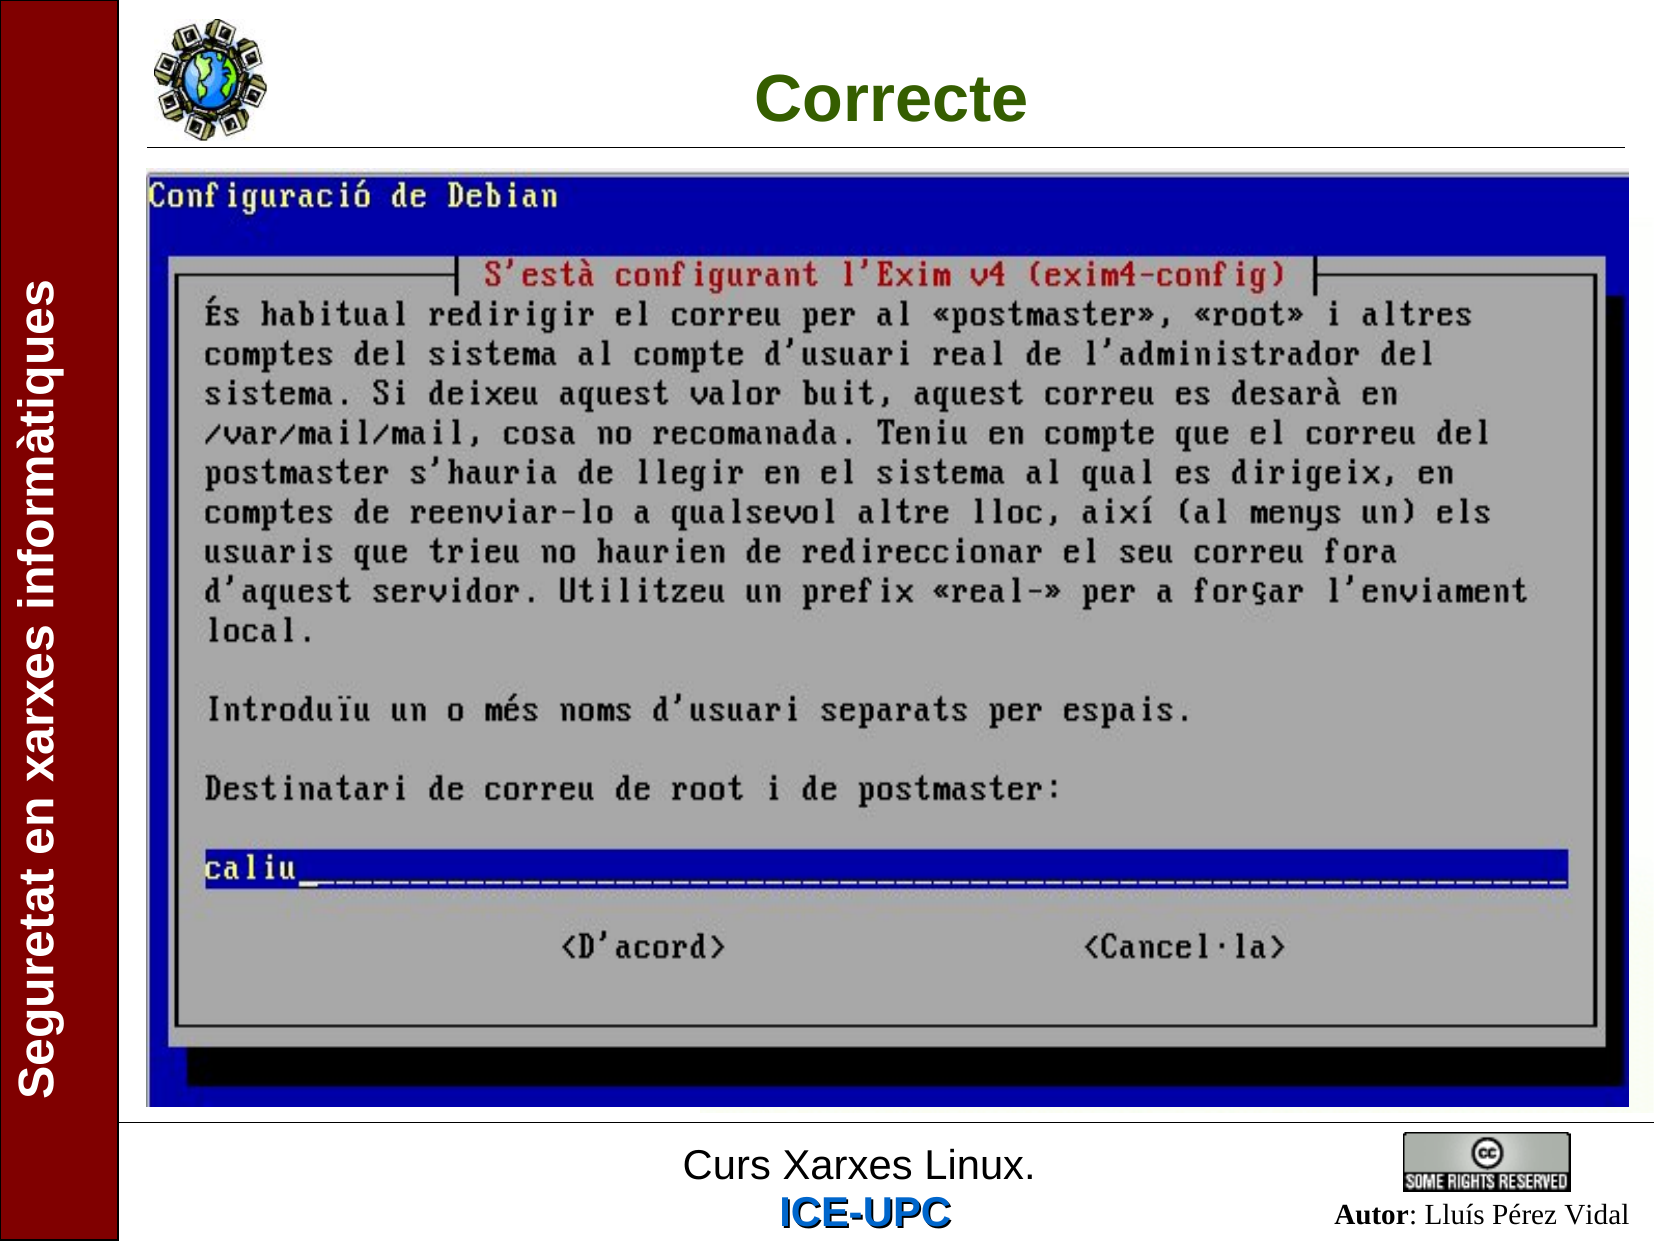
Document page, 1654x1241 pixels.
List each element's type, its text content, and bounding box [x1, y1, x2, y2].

picture [154, 19, 268, 49]
list Croquis d'arquitectura mostrant les 3 zones [141, 242, 146, 1093]
picture [146, 168, 1654, 1113]
picture [1403, 1132, 1571, 1192]
title Correcte [129, 49, 1619, 148]
